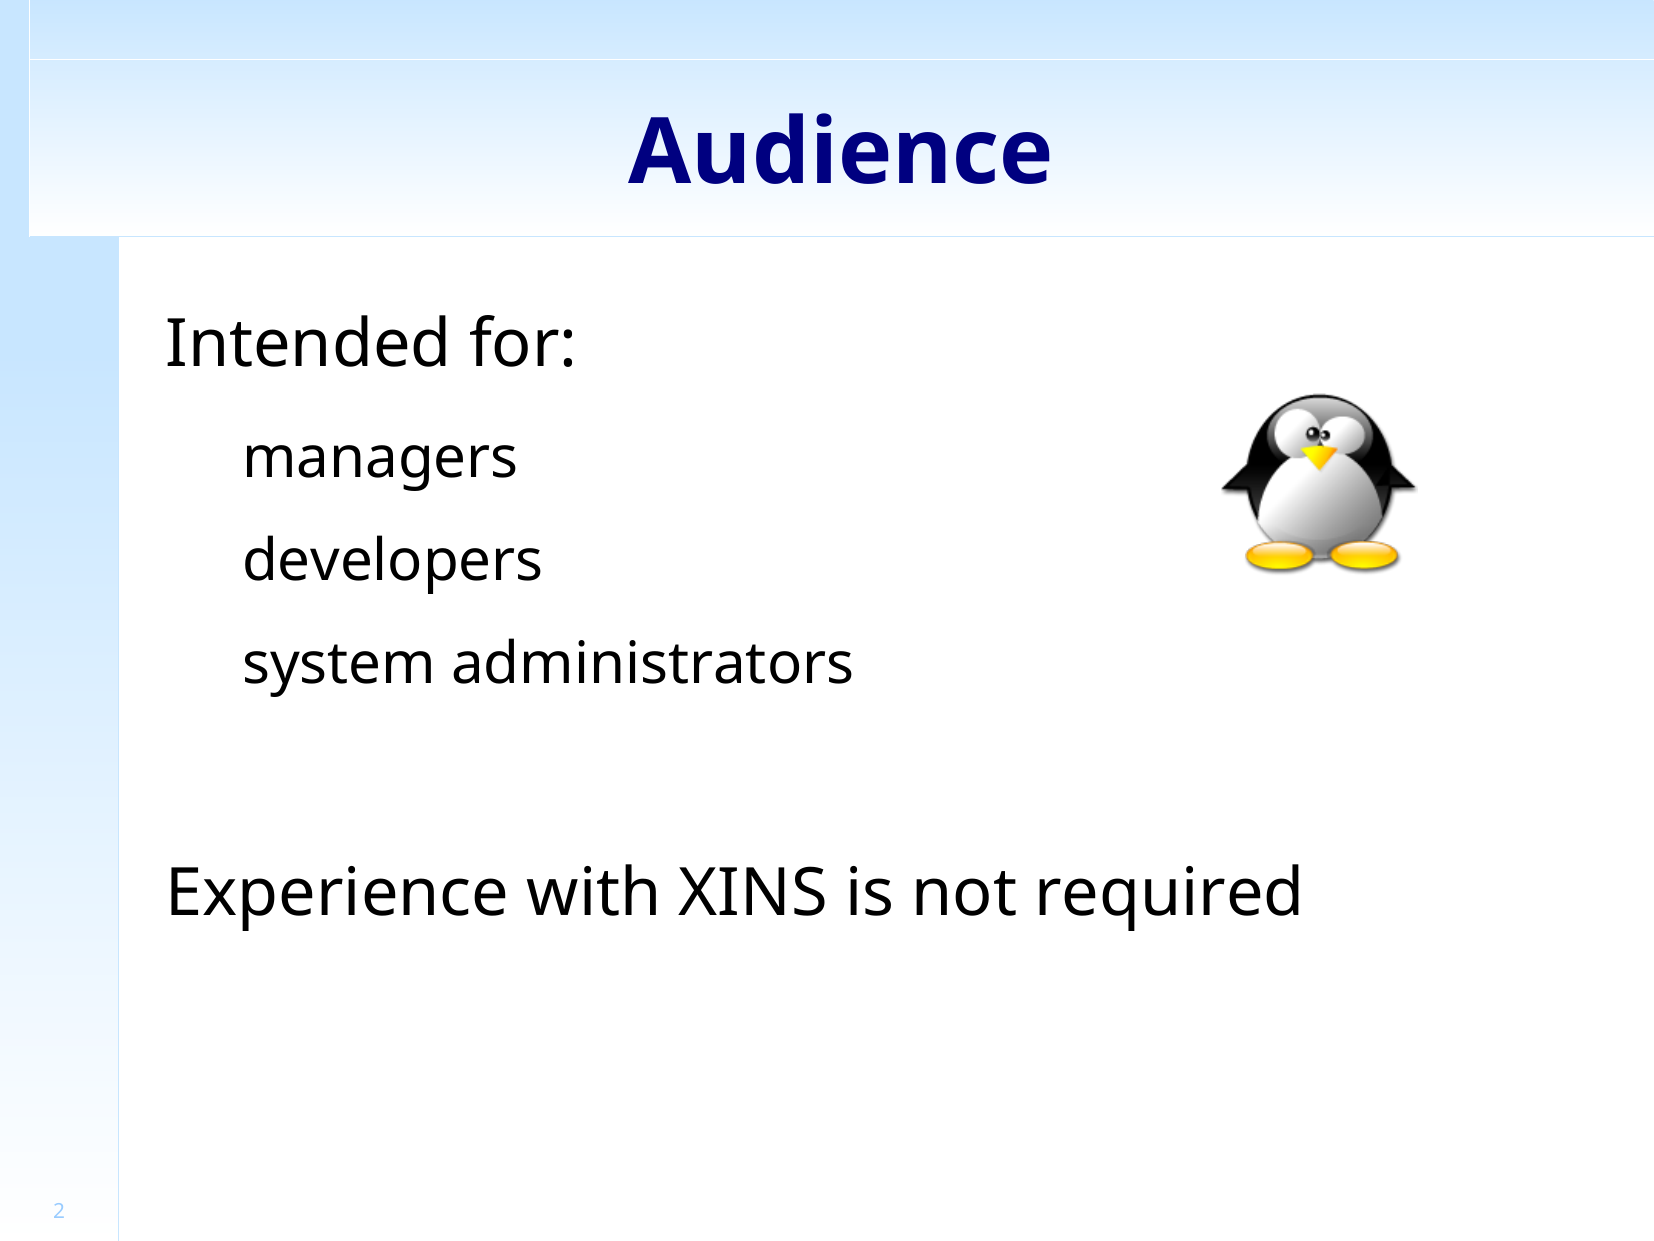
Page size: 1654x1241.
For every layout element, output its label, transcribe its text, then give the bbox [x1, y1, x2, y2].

list Intended for: managers developers system administrators Experience with XINS is not required [147, 295, 1625, 1182]
title Audience [29, 59, 1654, 237]
picture [1221, 383, 1418, 580]
